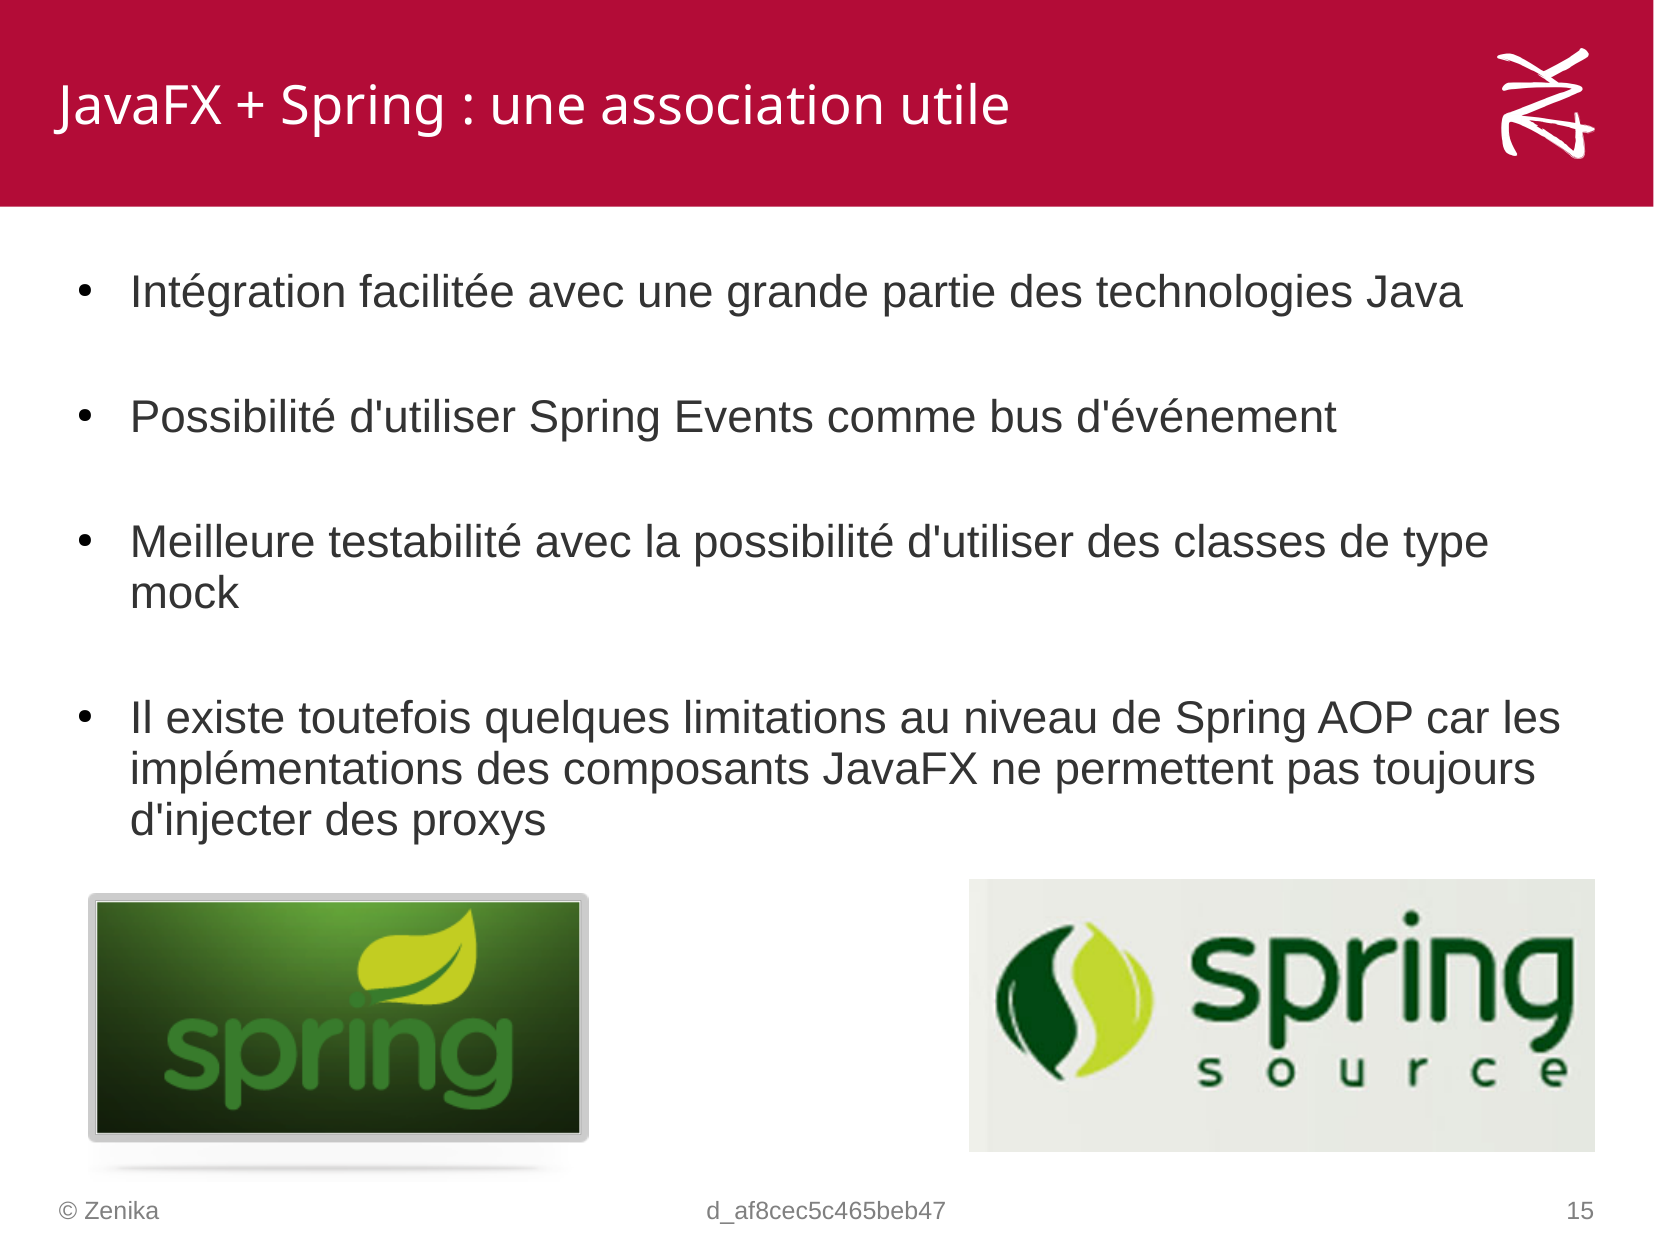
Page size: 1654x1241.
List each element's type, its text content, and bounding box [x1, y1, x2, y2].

picture [969, 879, 1595, 1152]
list Intégration facilitée avec une grande partie des technologies Java Possibilité d'utiliser Spring Events comme bus d'événement Meilleure testabilité avec la possibilité d'utiliser des classes de type mock Il existe toutefois quelques limitations au niveau de Spring AOP car les implémentations des composants JavaFX ne permettent pas toujours d'injecter des proxys [59, 265, 1595, 986]
picture [88, 893, 589, 1182]
title JavaFX + Spring : une association utile [59, 29, 1595, 178]
